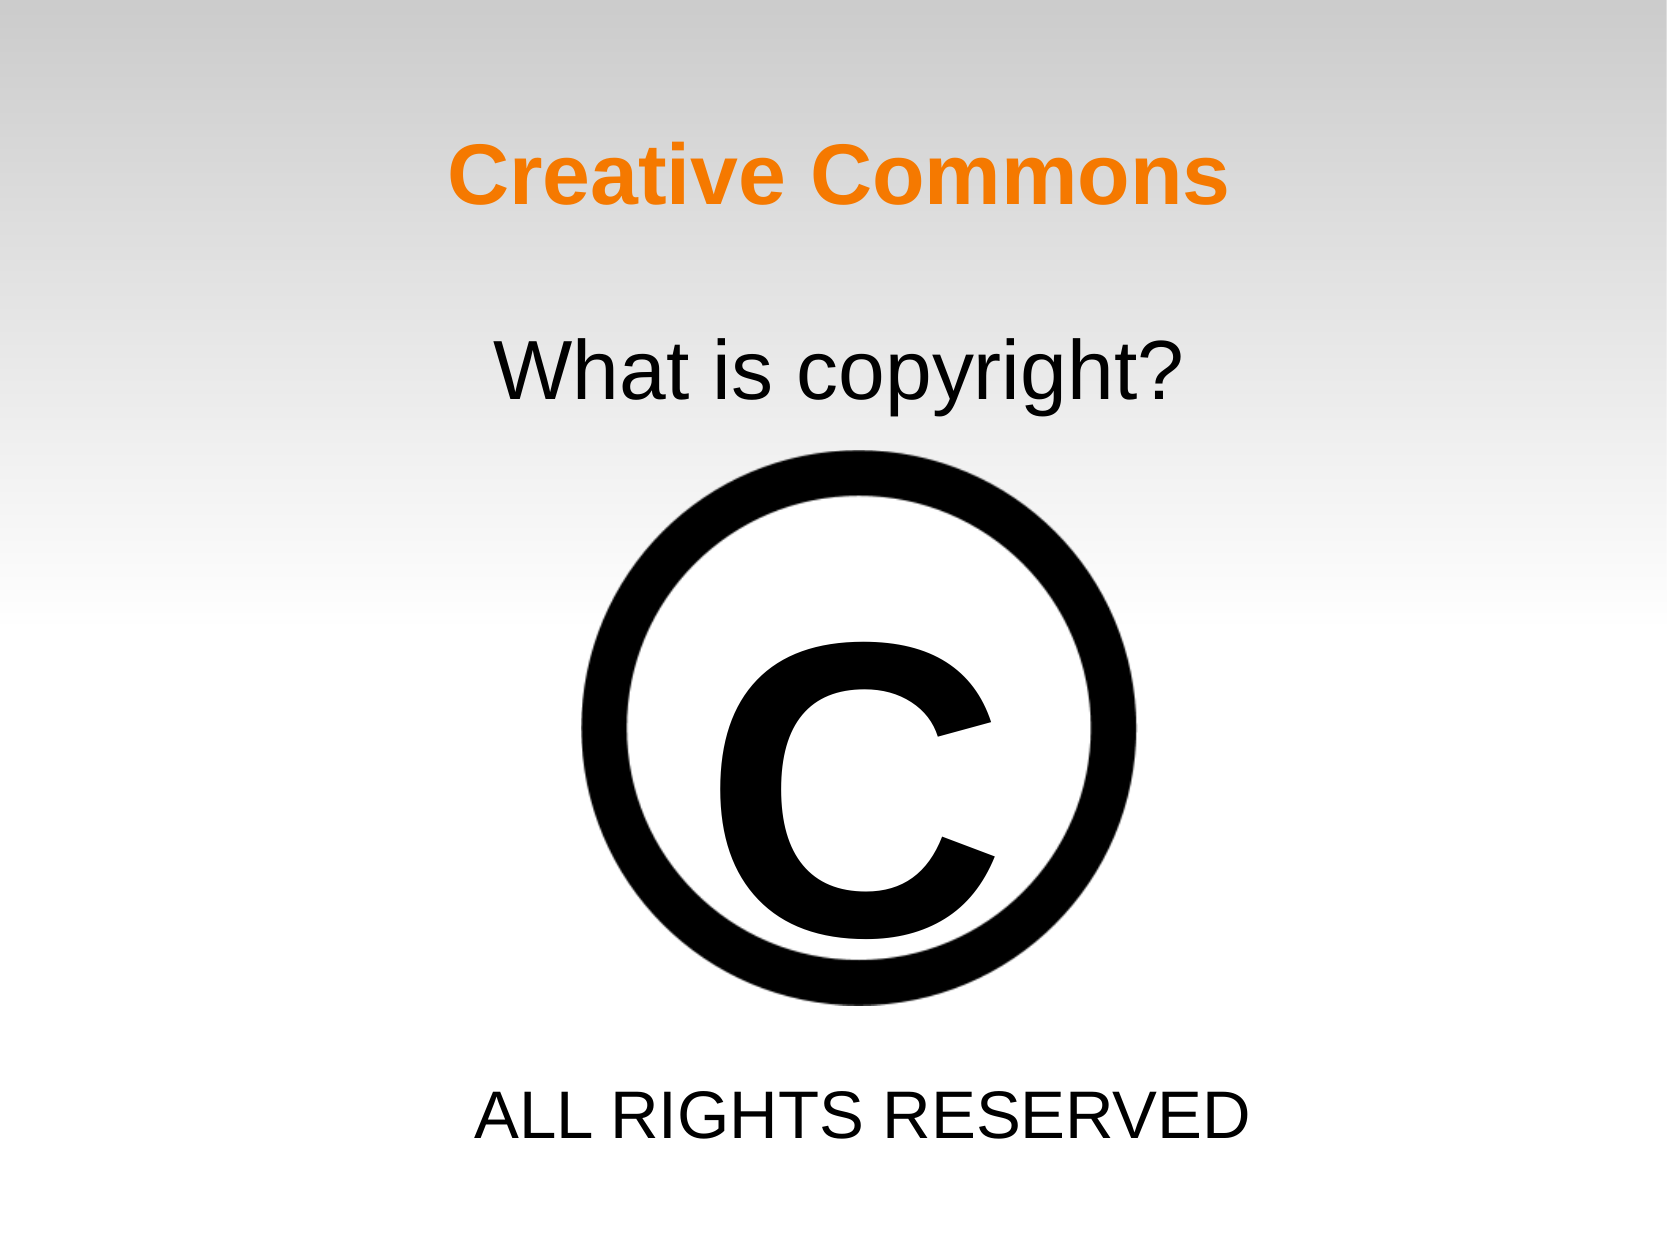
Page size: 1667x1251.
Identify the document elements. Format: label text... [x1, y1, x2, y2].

list What is copyright? [83, 298, 1596, 1130]
title Creative Commons [83, 51, 1596, 272]
text_box C [697, 453, 941, 907]
text_box ALL RIGHTS RESERVED [468, 1055, 1321, 1139]
text_box C [781, 689, 941, 892]
picture [0, 0, 1667, 1250]
